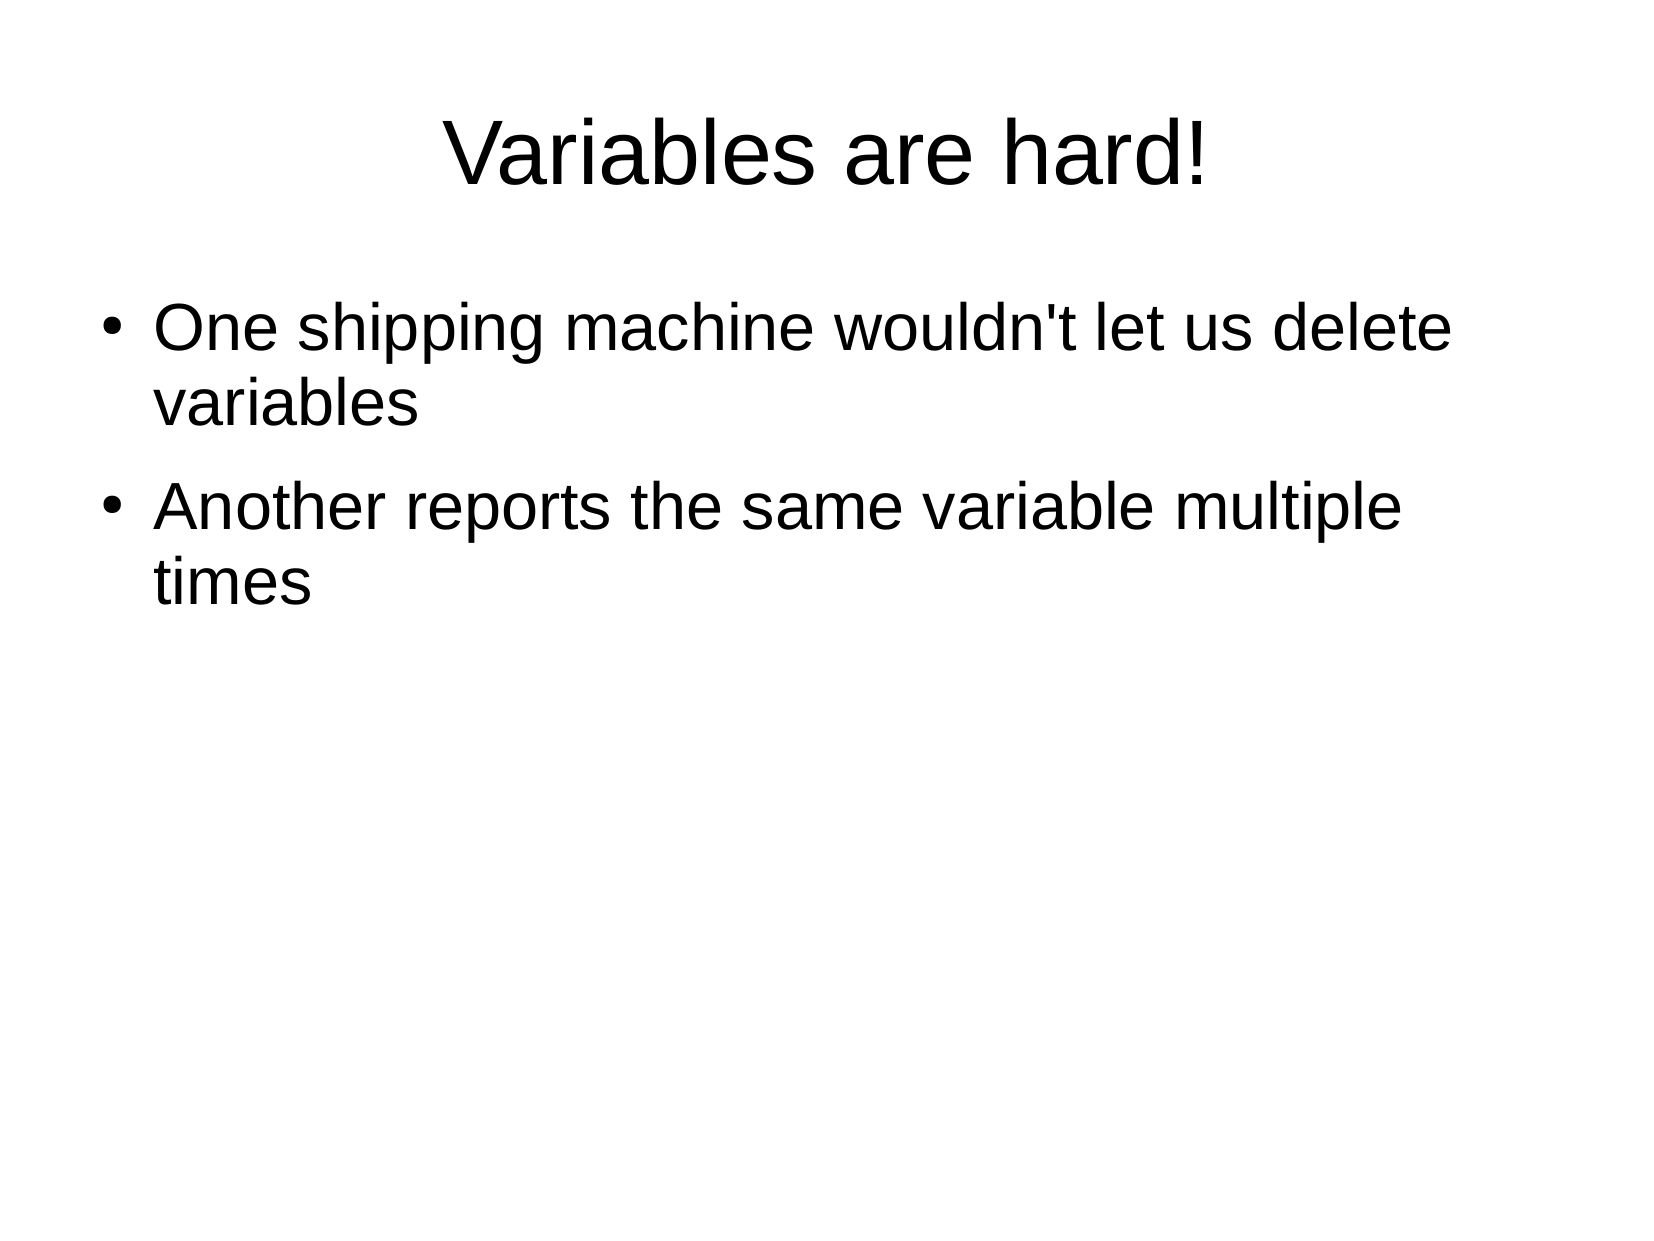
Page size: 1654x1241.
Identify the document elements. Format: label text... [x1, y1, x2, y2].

title Variables are hard! [82, 49, 1571, 257]
list One shipping machine wouldn't let us delete variables Another reports the same variable multiple times [82, 290, 1571, 1109]
